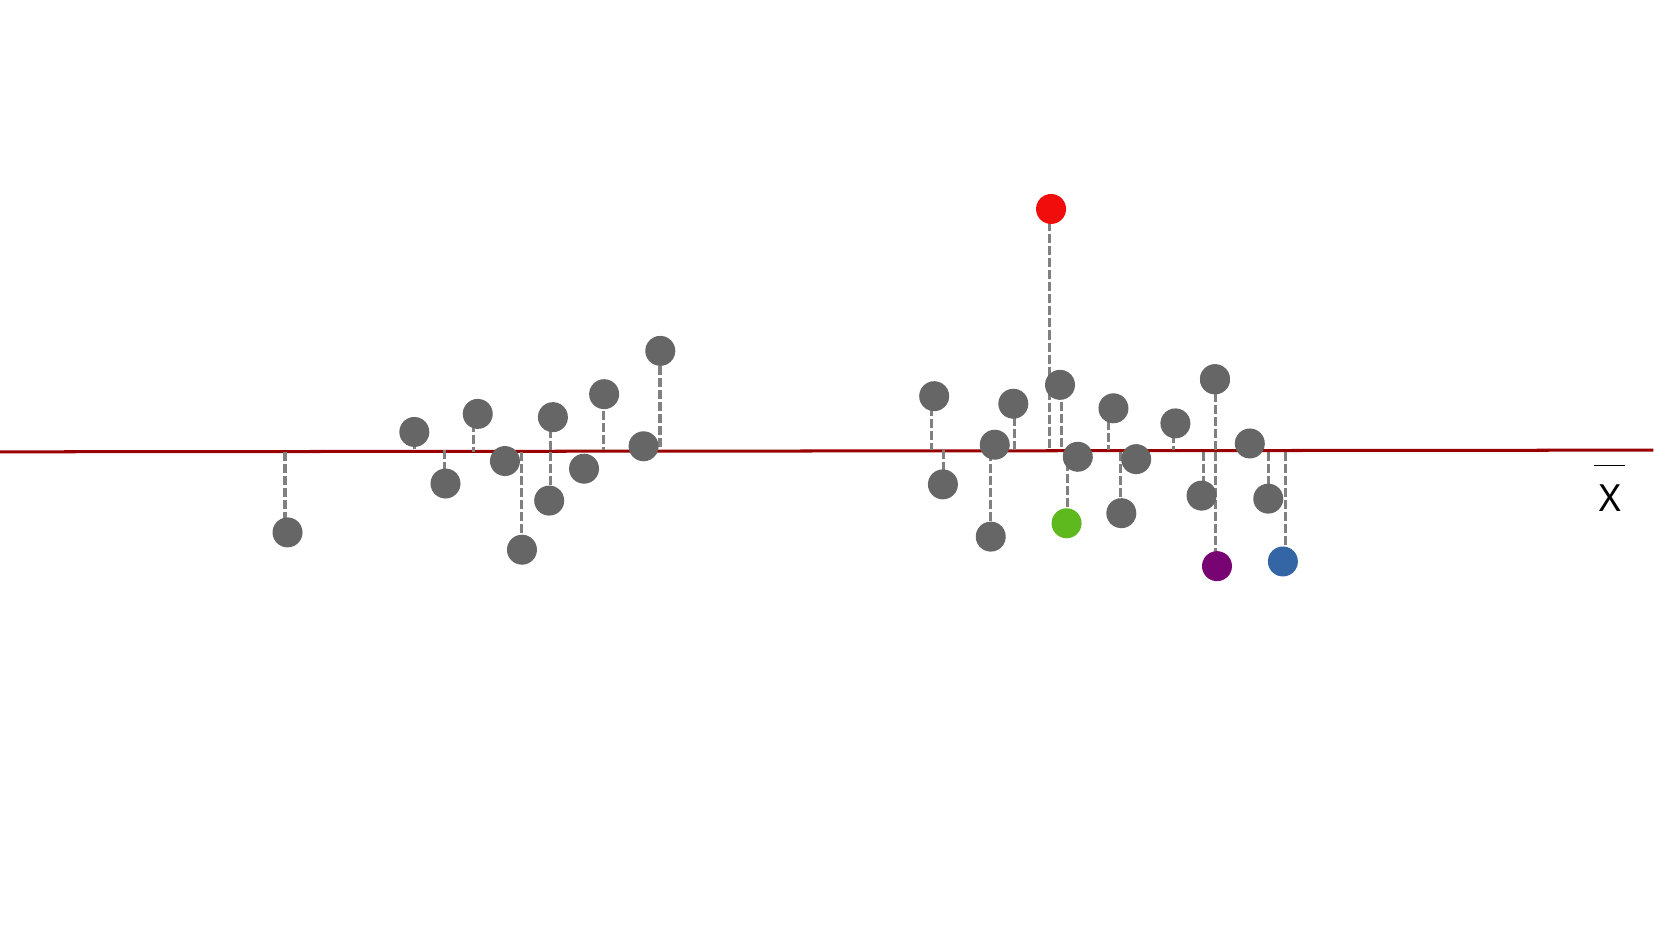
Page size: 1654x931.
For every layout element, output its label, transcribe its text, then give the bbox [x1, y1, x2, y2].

text_box [998, 388, 1029, 419]
text_box [1253, 483, 1284, 514]
text_box [1267, 546, 1298, 577]
text_box [1234, 428, 1265, 459]
text_box [927, 469, 958, 500]
text_box [1062, 441, 1093, 472]
text_box [430, 468, 461, 499]
text_box [645, 335, 676, 366]
text_box [1098, 393, 1129, 424]
text_box [979, 429, 1010, 460]
text_box [489, 446, 520, 477]
text_box [272, 517, 303, 548]
text_box [1121, 444, 1152, 475]
text_box [1160, 408, 1191, 439]
text_box X [1584, 463, 1645, 516]
text_box [569, 453, 600, 484]
text_box [399, 416, 430, 447]
text_box [462, 398, 493, 429]
text_box [628, 431, 659, 462]
text_box [919, 381, 950, 412]
text_box [1199, 364, 1231, 395]
text_box [1106, 498, 1137, 529]
text_box [1186, 480, 1217, 511]
text_box [1201, 551, 1233, 582]
text_box [534, 485, 565, 516]
text_box [975, 521, 1006, 552]
text_box [537, 402, 568, 433]
text_box [506, 534, 537, 565]
text_box [589, 379, 620, 410]
text_box [1045, 369, 1076, 400]
text_box [1051, 508, 1082, 539]
text_box [1036, 193, 1067, 224]
